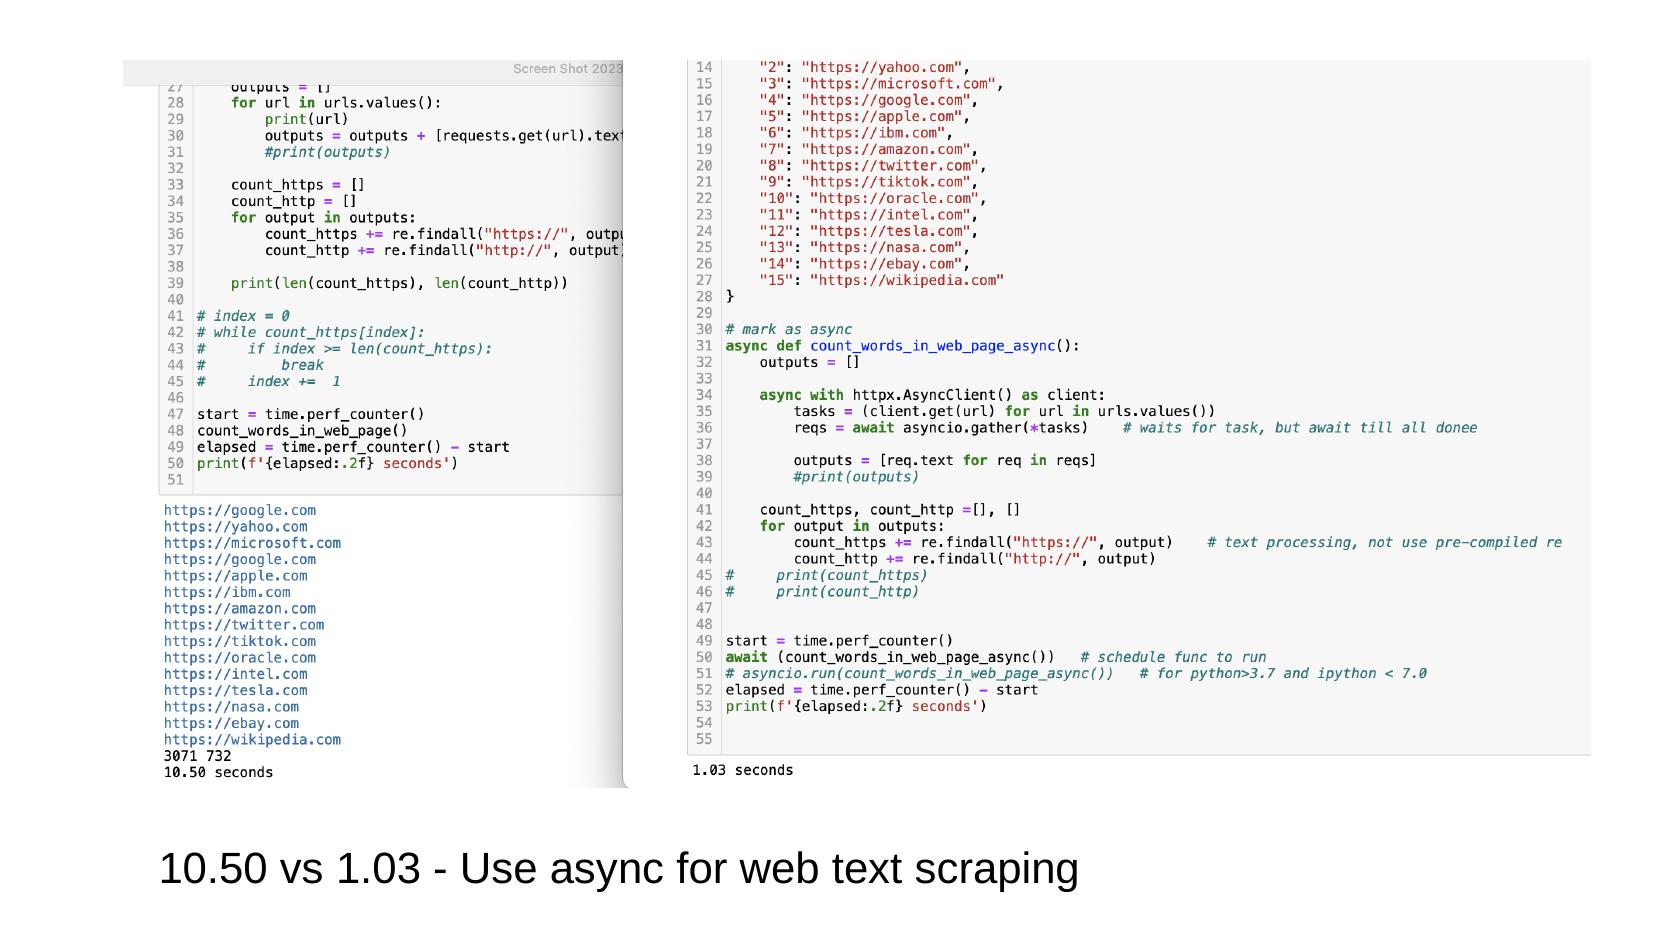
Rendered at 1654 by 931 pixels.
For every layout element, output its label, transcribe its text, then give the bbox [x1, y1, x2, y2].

picture [123, 60, 1591, 788]
text_box 10.50 vs 1.03 - Use async for web text scraping [143, 836, 1121, 901]
